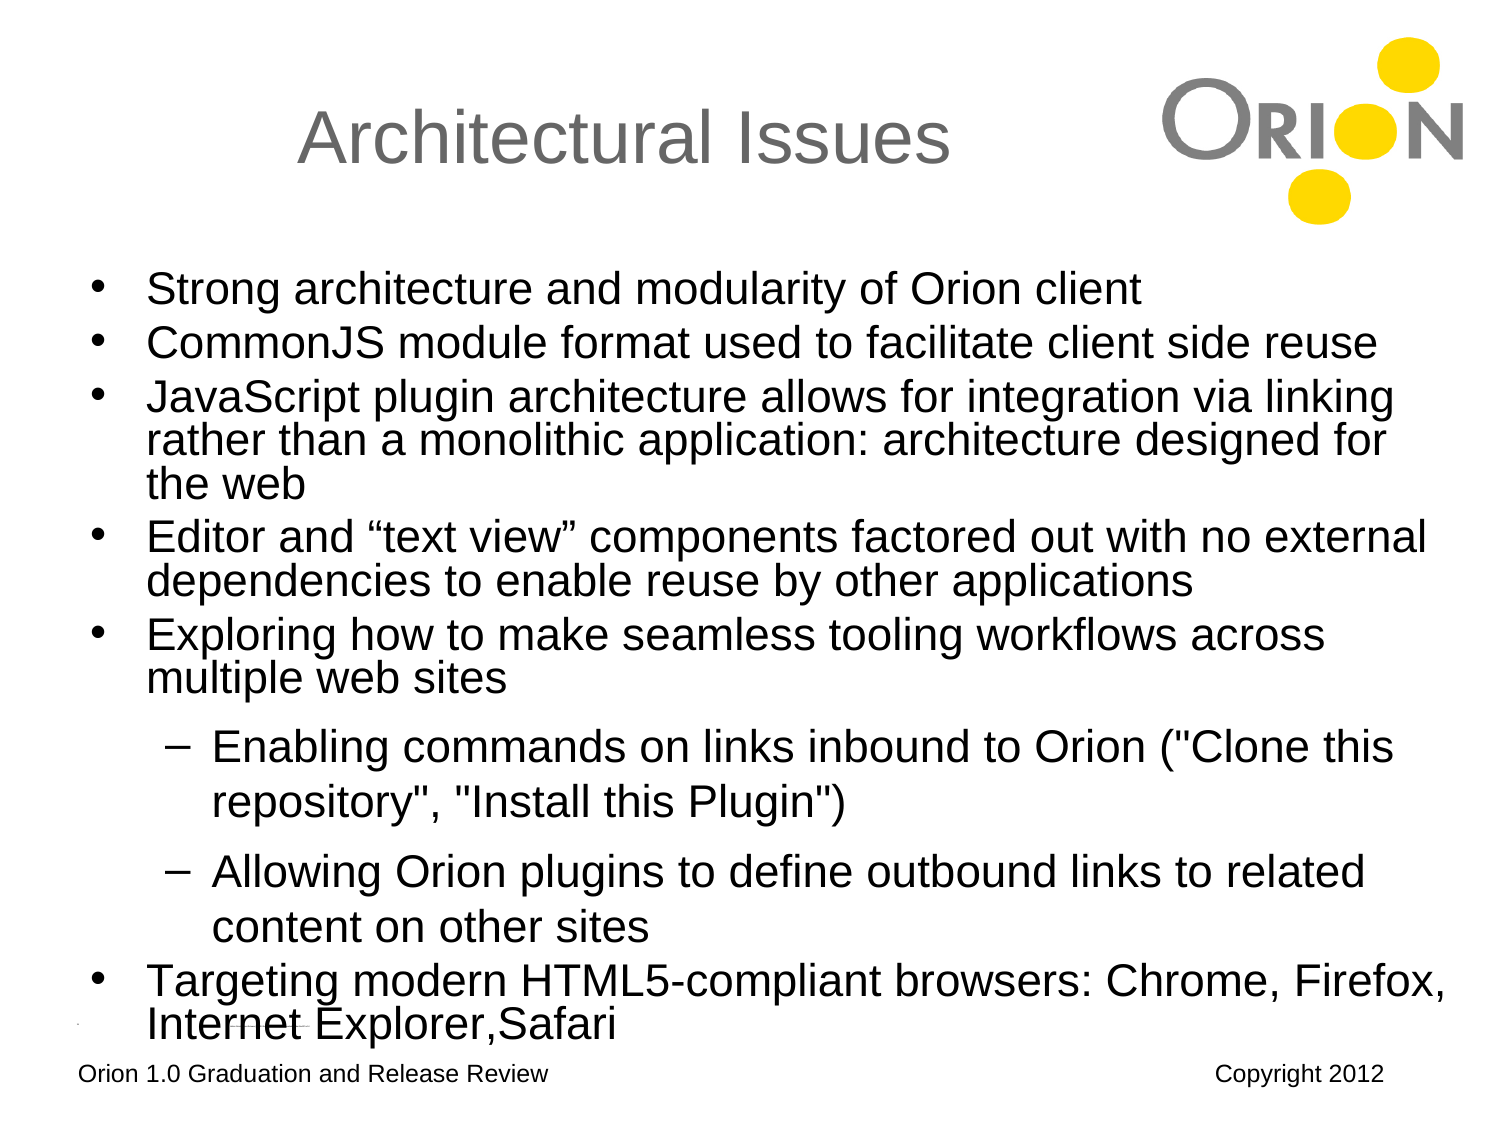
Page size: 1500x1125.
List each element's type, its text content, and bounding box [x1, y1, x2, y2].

title Architectural Issues [74, 45, 1176, 233]
list Strong architecture and modularity of Orion client CommonJS module format used to facilitate client side reuse JavaScript plugin architecture allows for integration via linking rather than a monolithic application: architecture designed for the web Editor and “text view” components factored out with no external dependencies to enable reuse by other applications Exploring how to make seamless tooling workflows across multiple web sites Enabling commands on links inbound to Orion ("Clone this repository", "Install this Plugin") Allowing Orion plugins to define outbound links to related content on other sites Targeting modern HTML5-compliant browsers: Chrome, Firefox, Internet Explorer,Safari [75, 262, 1463, 1056]
picture [1162, 37, 1463, 225]
